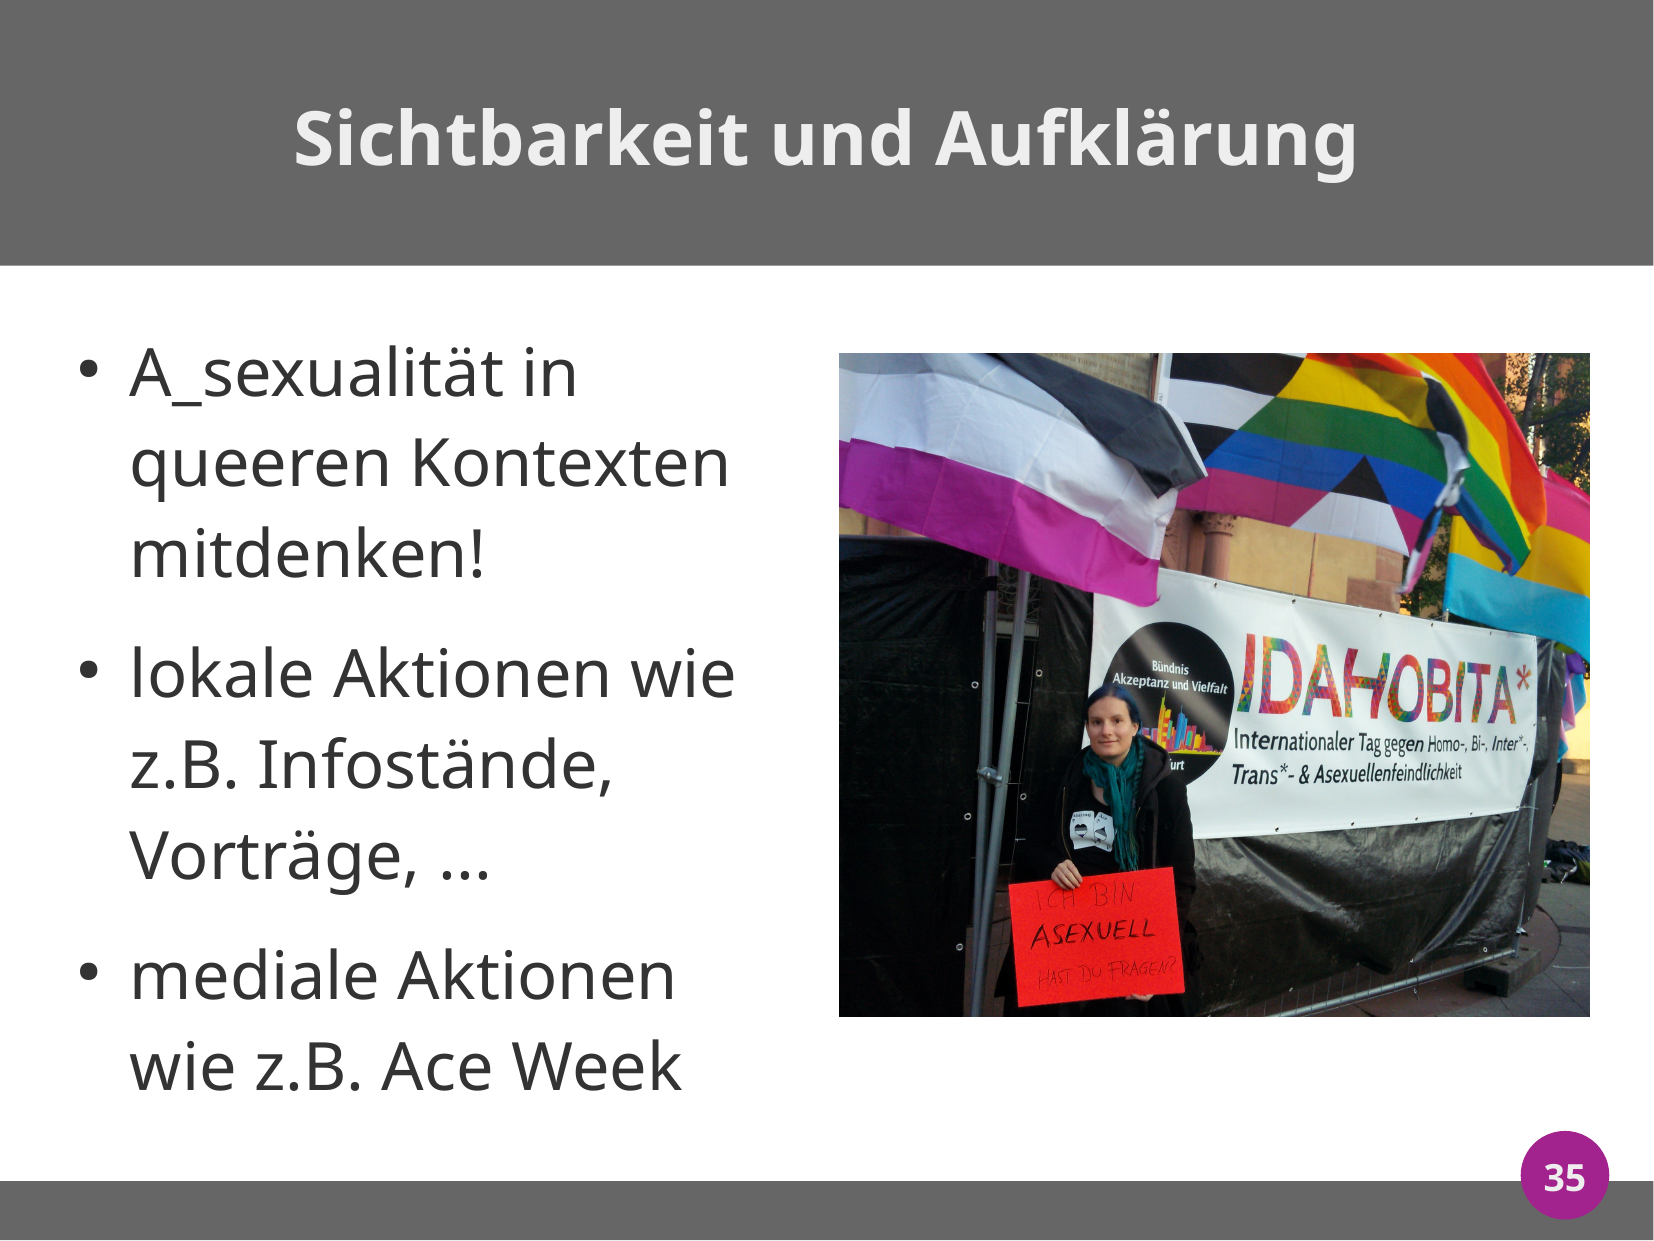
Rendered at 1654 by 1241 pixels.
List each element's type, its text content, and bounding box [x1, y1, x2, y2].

picture [839, 353, 1590, 1017]
list A_sexualität in queeren Kontexten mitdenken! lokale Aktionen wie z.B. Infostände, Vorträge, ... mediale Aktionen wie z.B. Ace Week [59, 324, 780, 1152]
title Sichtbarkeit und Aufklärung [59, 11, 1595, 260]
